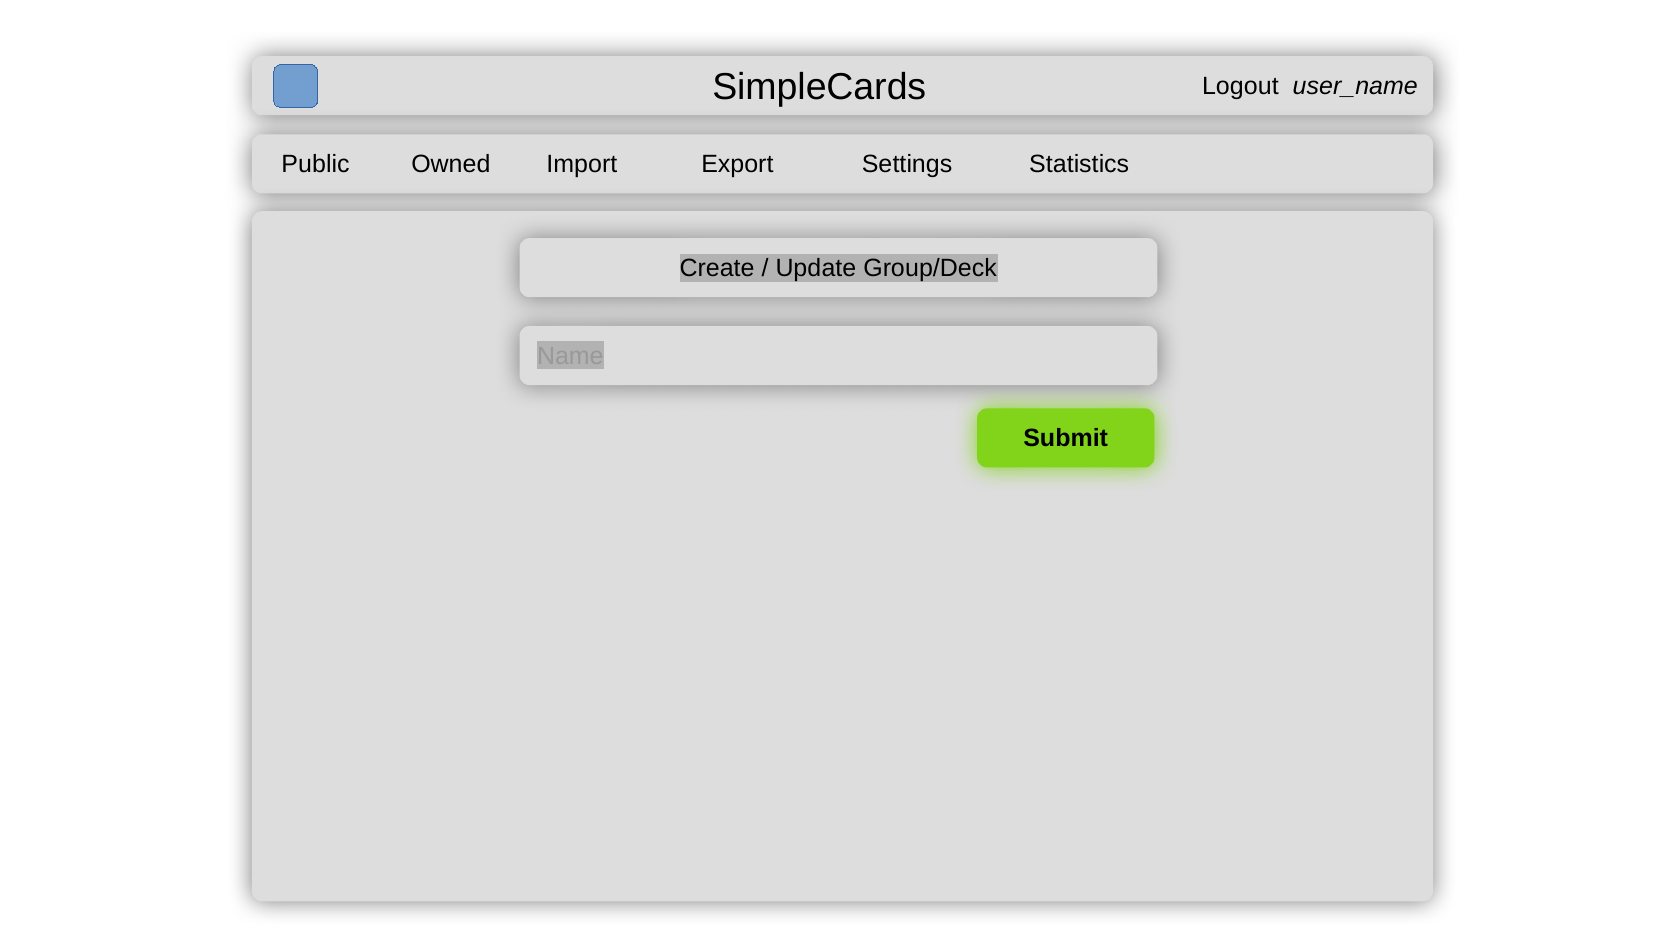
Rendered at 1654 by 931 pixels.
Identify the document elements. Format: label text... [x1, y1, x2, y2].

text_box Export [686, 142, 793, 186]
text_box Name [519, 325, 1158, 386]
text_box Logout [1187, 64, 1278, 108]
text_box [251, 56, 1433, 116]
text_box user_name [1278, 64, 1433, 108]
text_box SimpleCards [697, 58, 942, 116]
text_box Create / Update Group/Deck [519, 238, 1158, 298]
text_box Statistics [1014, 142, 1145, 186]
text_box Settings [847, 142, 967, 186]
text_box Owned [396, 142, 506, 186]
text_box [251, 134, 1434, 194]
text_box Import [531, 142, 638, 186]
text_box Public [266, 142, 373, 186]
text_box Submit [977, 408, 1155, 468]
text_box [251, 211, 1434, 902]
